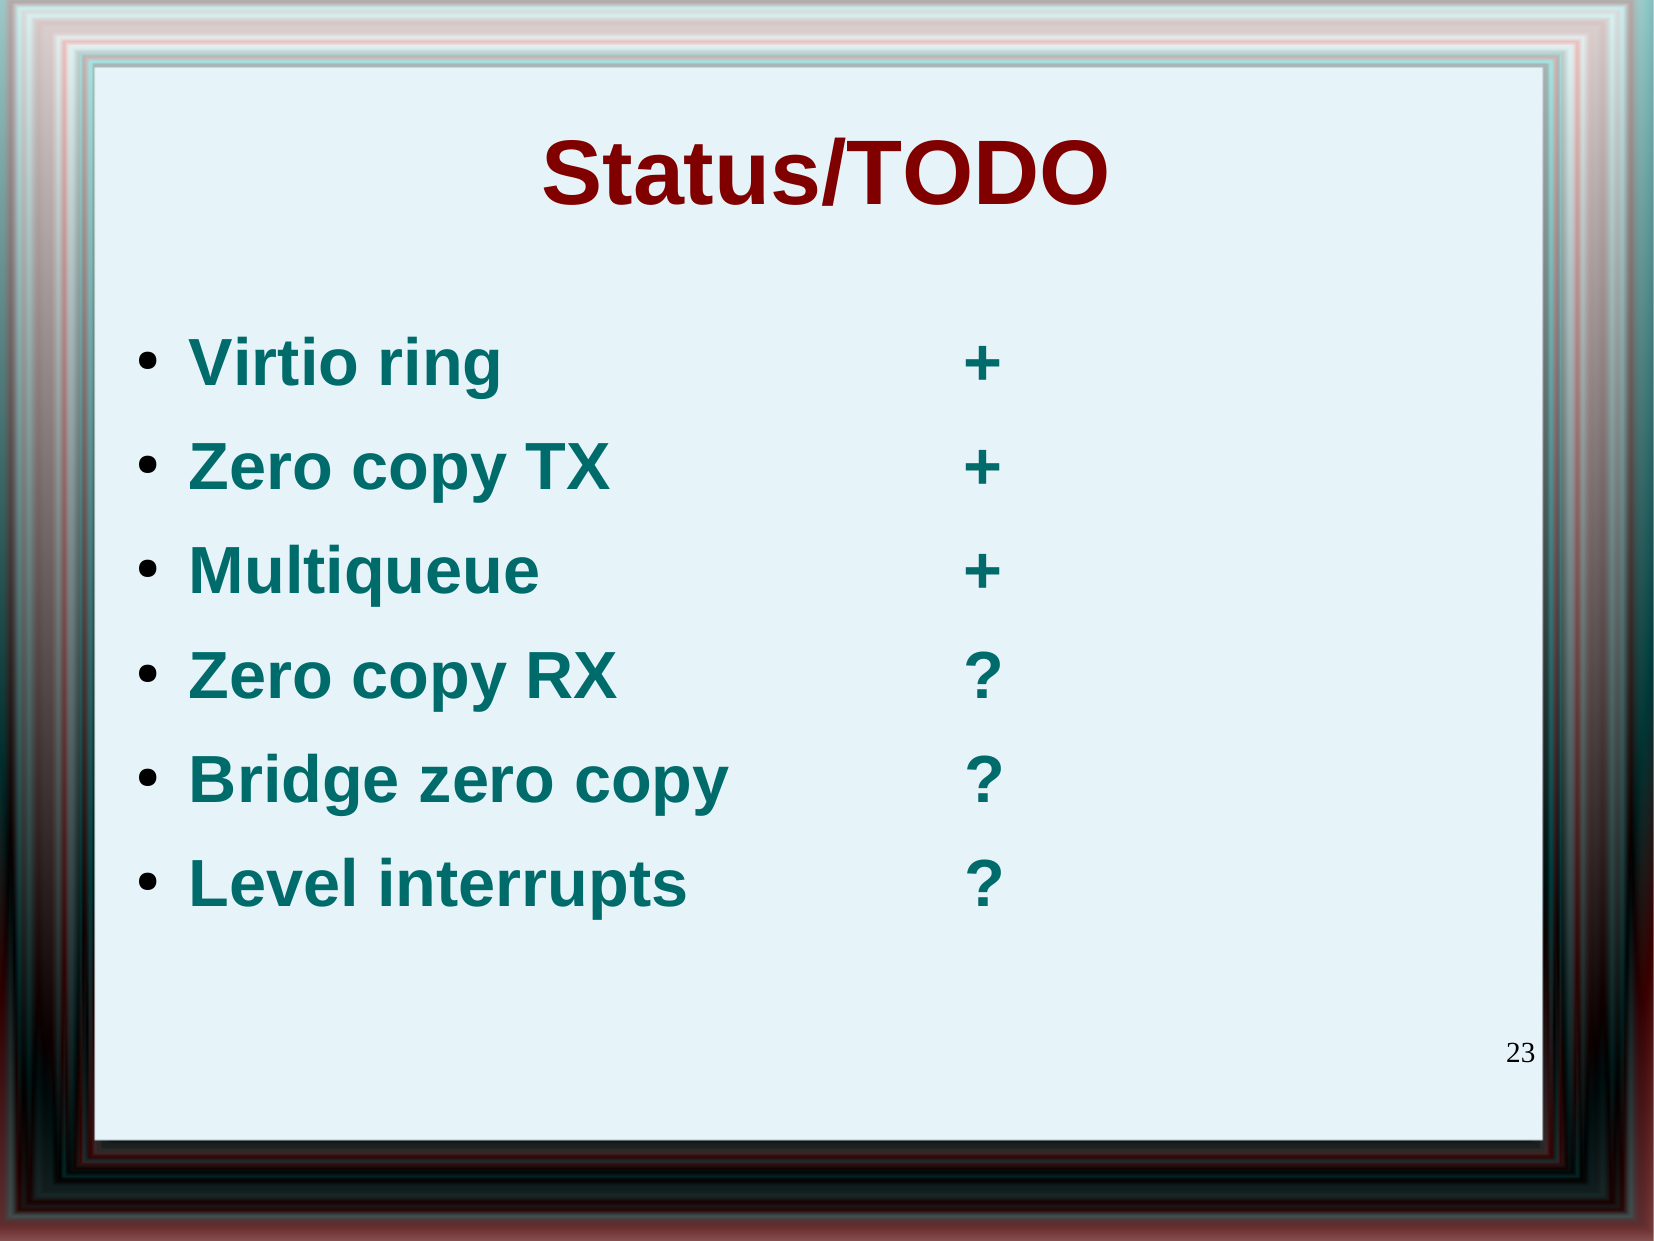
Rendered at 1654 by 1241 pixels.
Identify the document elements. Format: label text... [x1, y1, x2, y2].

picture [0, 0, 1654, 1241]
list Virtio ring + Zero copy TX + Multiqueue + Zero copy RX ? Bridge zero copy ? Level interrupts ? [118, 324, 1506, 1130]
title Status/TODO [118, 95, 1536, 250]
